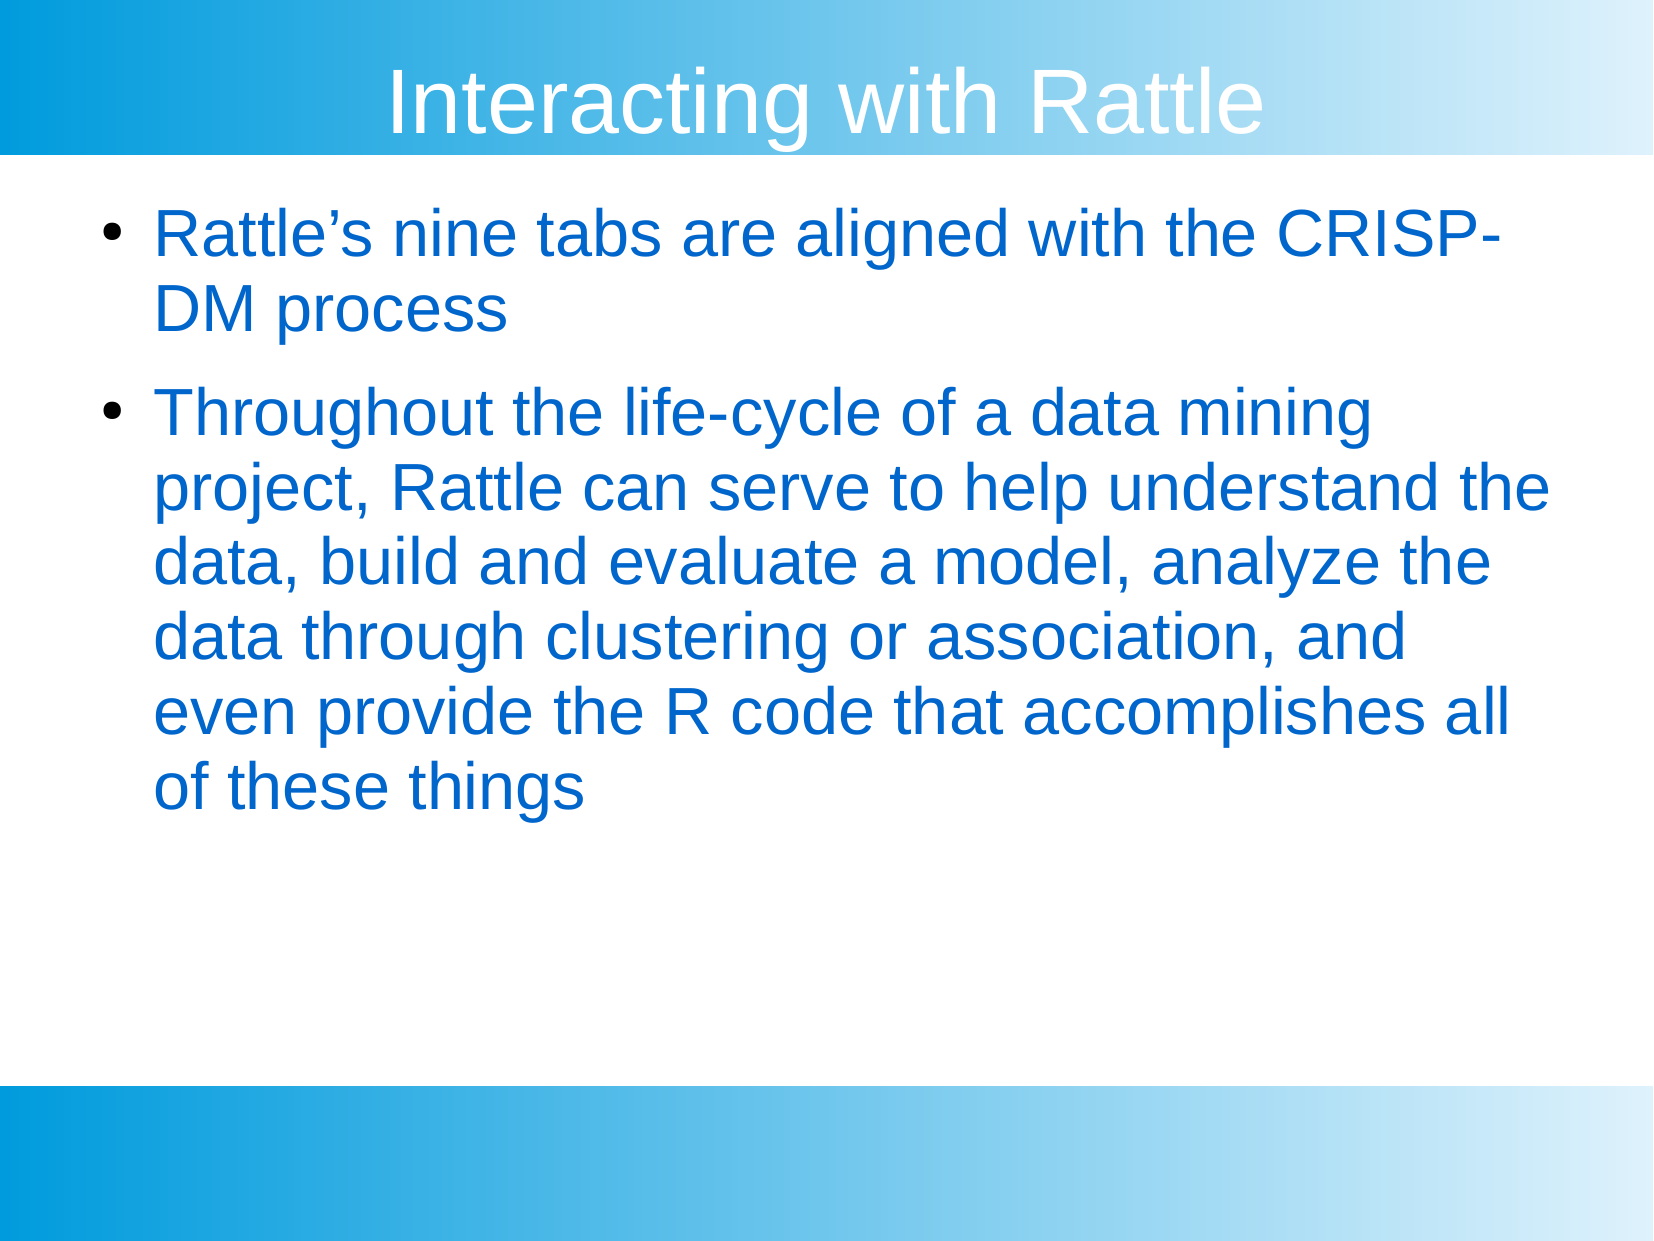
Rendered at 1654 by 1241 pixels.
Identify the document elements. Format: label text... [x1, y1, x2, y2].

title Interacting with Rattle [82, 49, 1571, 155]
list Rattle’s nine tabs are aligned with the CRISP-DM process Throughout the life-cycle of a data mining project, Rattle can serve to help understand the data, build and evaluate a model, analyze the data through clustering or association, and even provide the R code that accomplishes all of these things [82, 195, 1571, 916]
